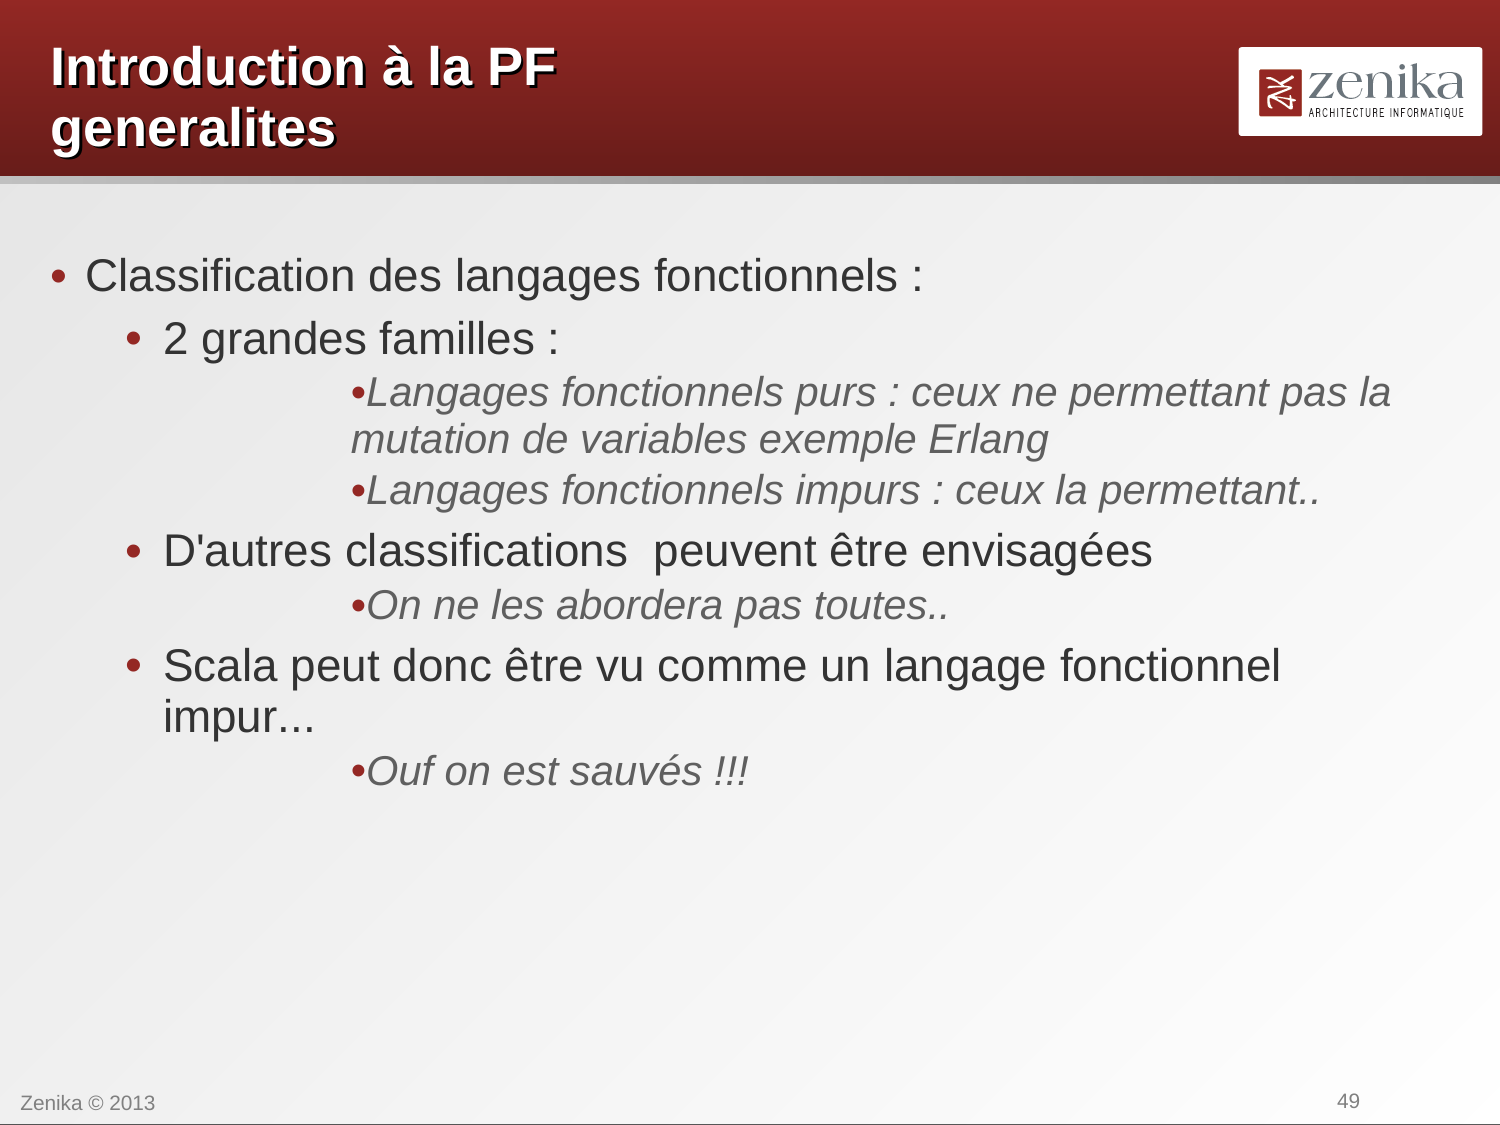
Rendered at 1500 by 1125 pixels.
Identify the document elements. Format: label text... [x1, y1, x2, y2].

picture [1257, 58, 1464, 125]
list Classification des langages fonctionnels : 2 grandes familles : Langages fonctionnels purs : ceux ne permettant pas la mutation de variables exemple Erlang Langages fonctionnels impurs : ceux la permettant.. D'autres classifications peuvent être envisagées On ne les abordera pas toutes.. Scala peut donc être vu comme un langage fonctionnel impur... Ouf on est sauvés !!! [50, 249, 1435, 1079]
title Introduction à la PF generalites [50, 15, 1206, 180]
